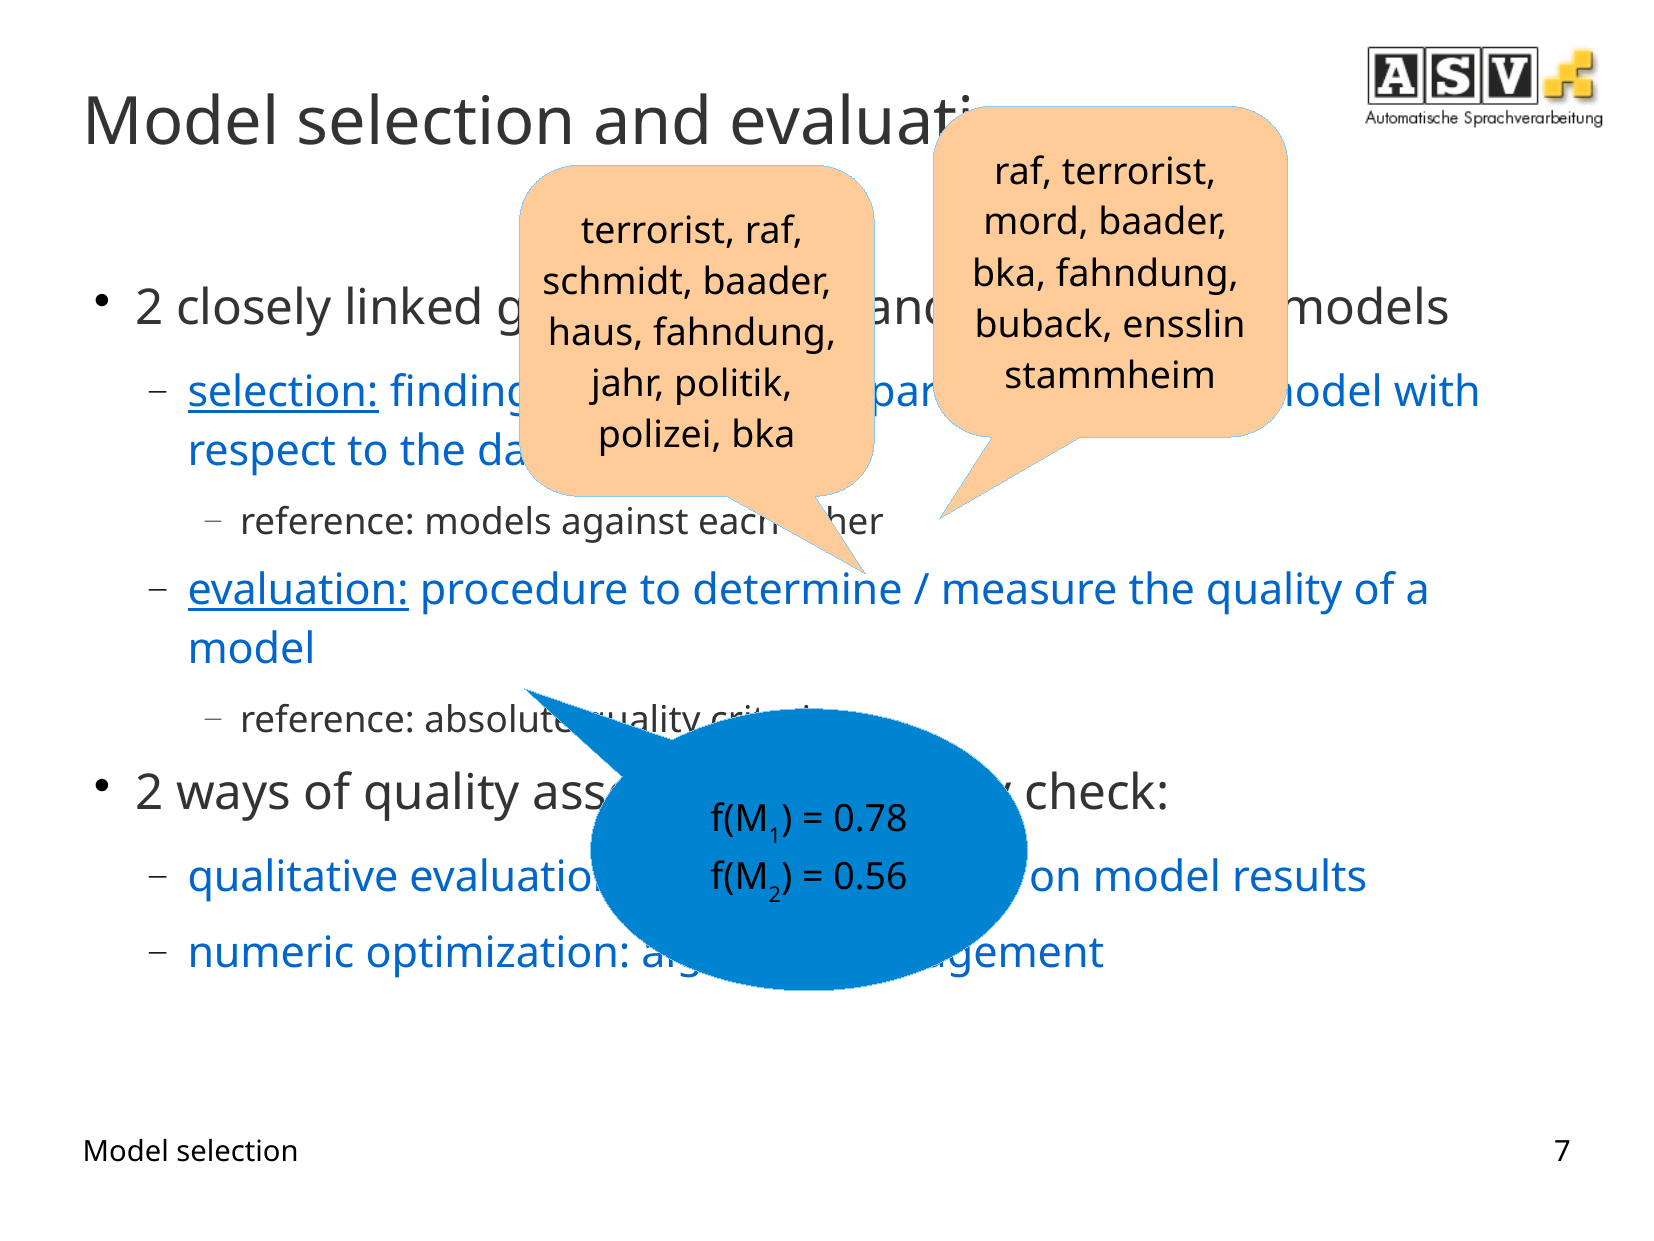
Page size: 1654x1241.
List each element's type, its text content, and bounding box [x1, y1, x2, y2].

list 2 closely linked goals: selection and evaluation of models selection: finding best model and parameters to fit a model with respect to the data reference: models against each other evaluation: procedure to determine / measure the quality of a model reference: absolute quality criteria 2 ways of quality assessment / validity check: qualitative evaluation: human judgement on model results numeric optimization: algorithmic judgement [82, 271, 1538, 991]
title Model selection and evaluation [82, 49, 1347, 189]
text_box raf, terrorist, mord, baader, bka, fahndung, buback, ensslin stammheim [933, 106, 1288, 519]
text_box f(M1) = 0.78 f(M2) = 0.56 [524, 688, 1028, 991]
picture [1364, 43, 1605, 129]
text_box terrorist, raf, schmidt, baader, haus, fahndung, jahr, politik, polizei, bka [519, 165, 875, 574]
